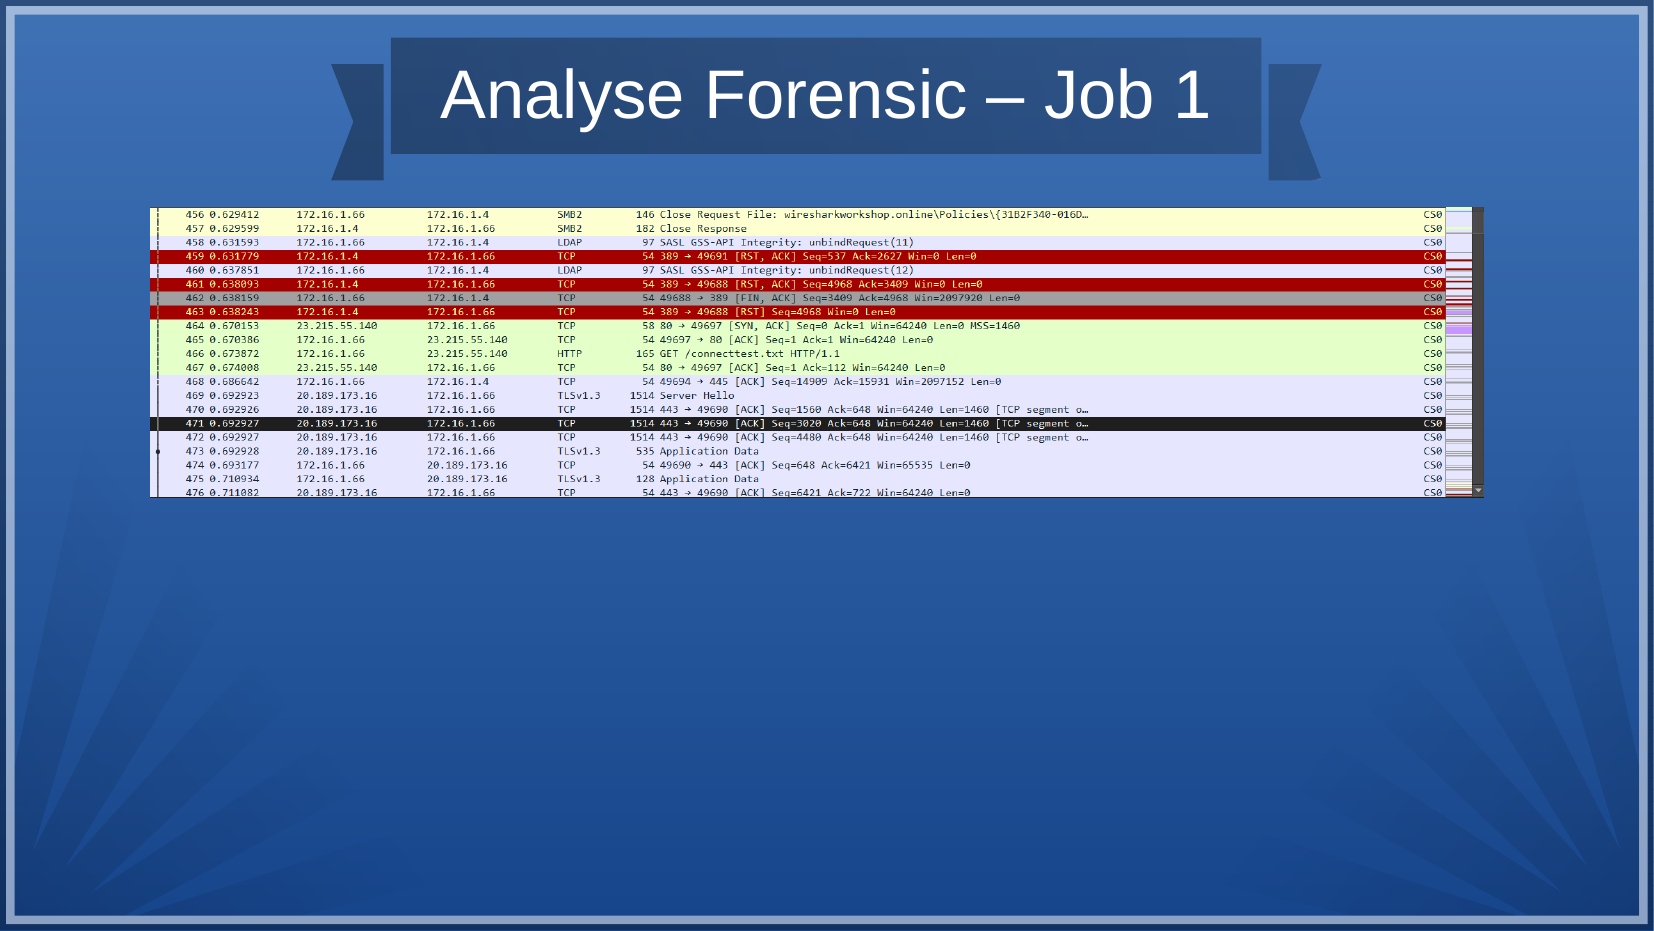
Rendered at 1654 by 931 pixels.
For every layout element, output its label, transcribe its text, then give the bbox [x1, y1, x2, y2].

title Analyse Forensic – Job 1 [389, 35, 1264, 154]
picture [150, 207, 1484, 498]
